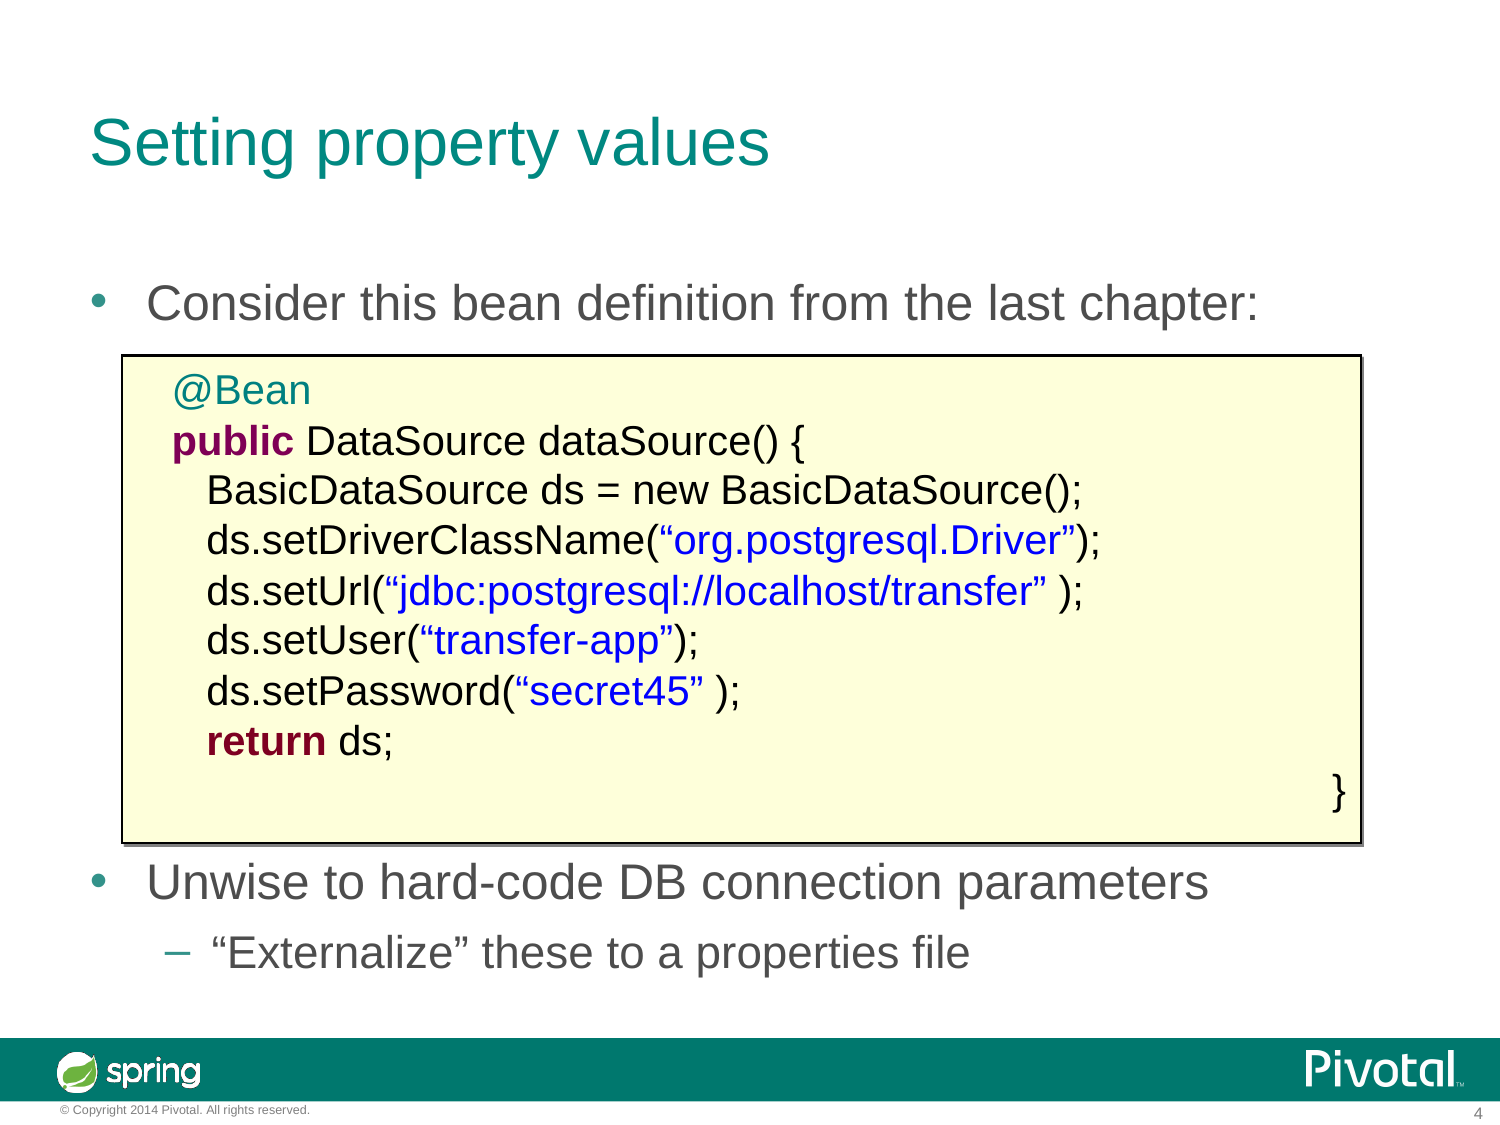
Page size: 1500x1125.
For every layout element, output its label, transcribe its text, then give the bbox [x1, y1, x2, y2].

picture [32, 1041, 210, 1103]
list Consider this bean definition from the last chapter: Unwise to hard-code DB connection parameters “Externalize” these to a properties file [75, 262, 1426, 1005]
picture [1306, 1050, 1464, 1087]
text_box @Bean public DataSource dataSource() { BasicDataSource ds = new BasicDataSource(); ds.setDriverClassName(“org.postgresql.Driver”); ds.setUrl(“jdbc:postgresql://localhost/transfer” ); ds.setUser(“transfer-app”); ds.setPassword(“secret45” ); return ds; } [122, 355, 1361, 844]
title Setting property values [75, 45, 1426, 233]
